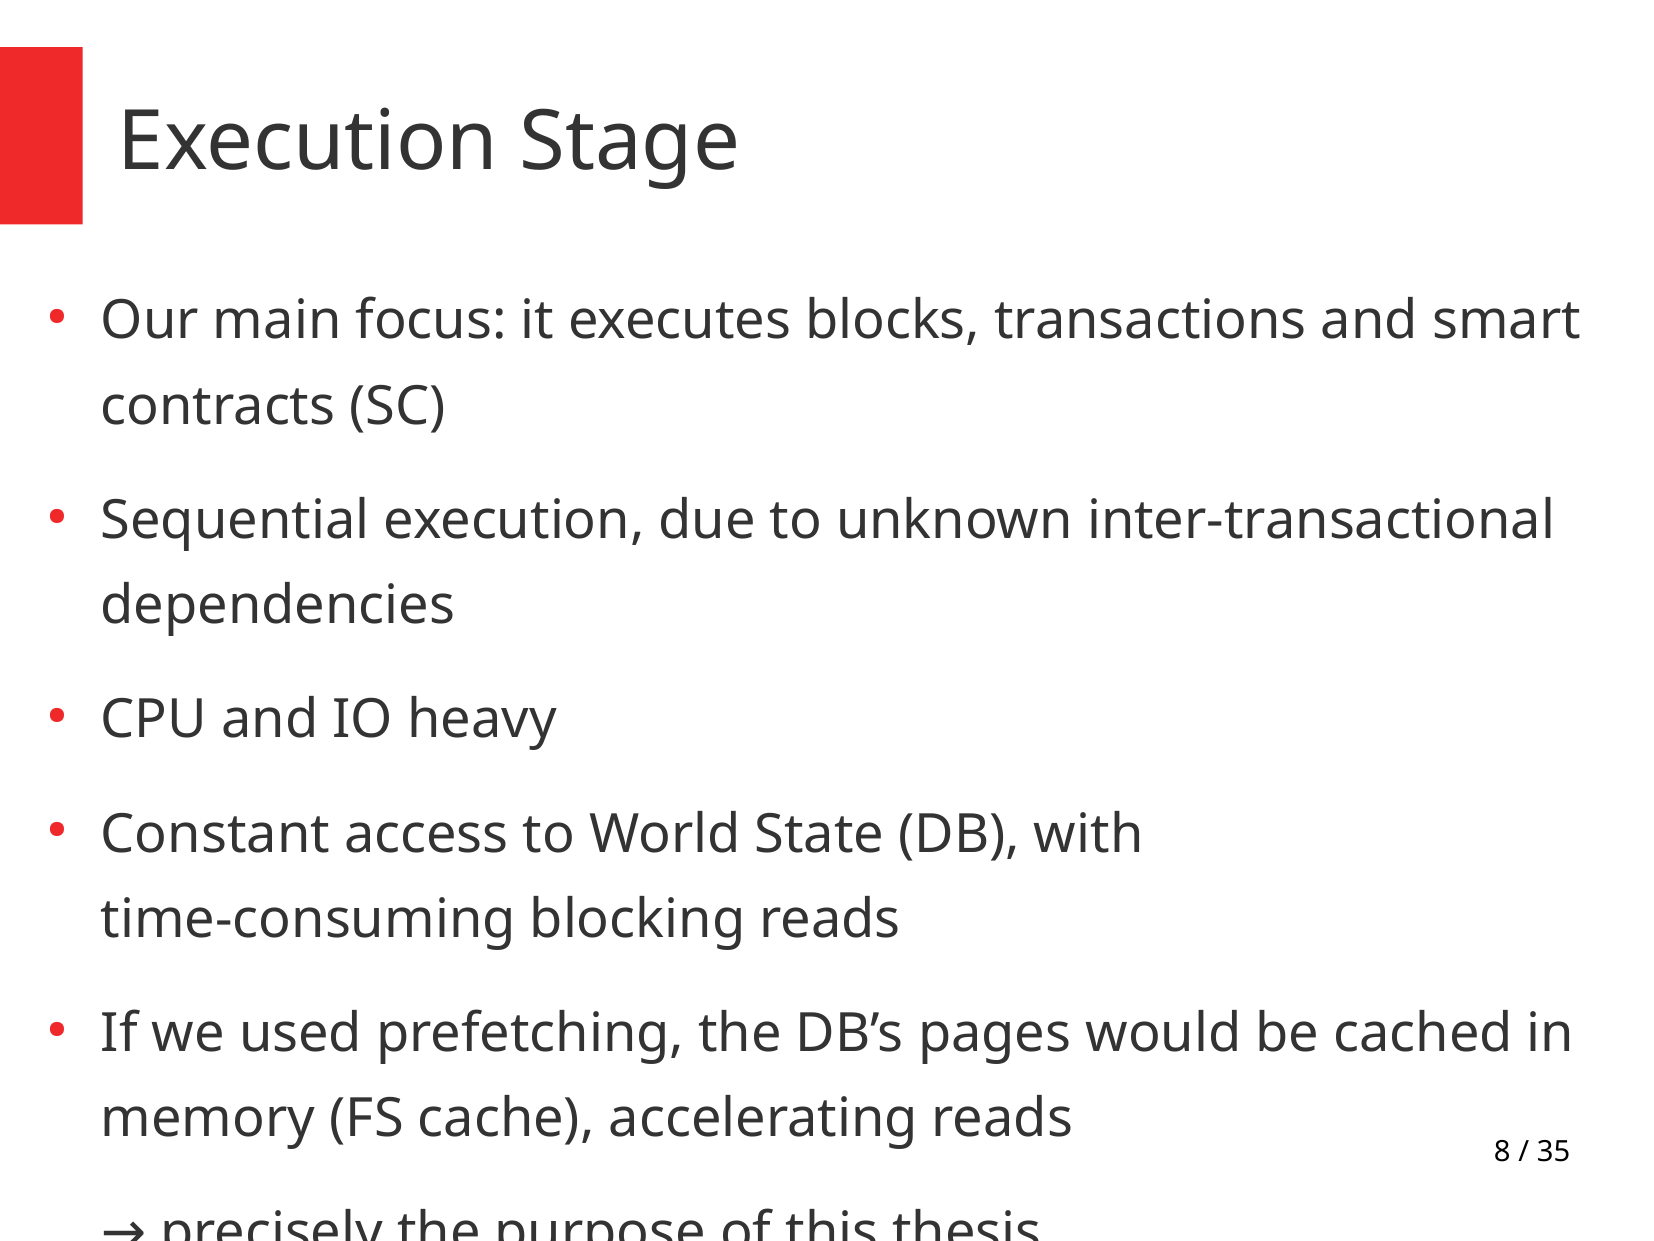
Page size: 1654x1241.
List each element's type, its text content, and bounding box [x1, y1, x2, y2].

list Our main focus: it executes blocks, transactions and smart contracts (SC) Sequential execution, due to unknown inter-transactional dependencies CPU and IO heavy Constant access to World State (DB), with time-consuming blocking reads If we used prefetching, the DB’s pages would be cached in memory (FS cache), accelerating reads → precisely the purpose of this thesis [29, 270, 1620, 1201]
title Execution Stage [117, 33, 1571, 241]
